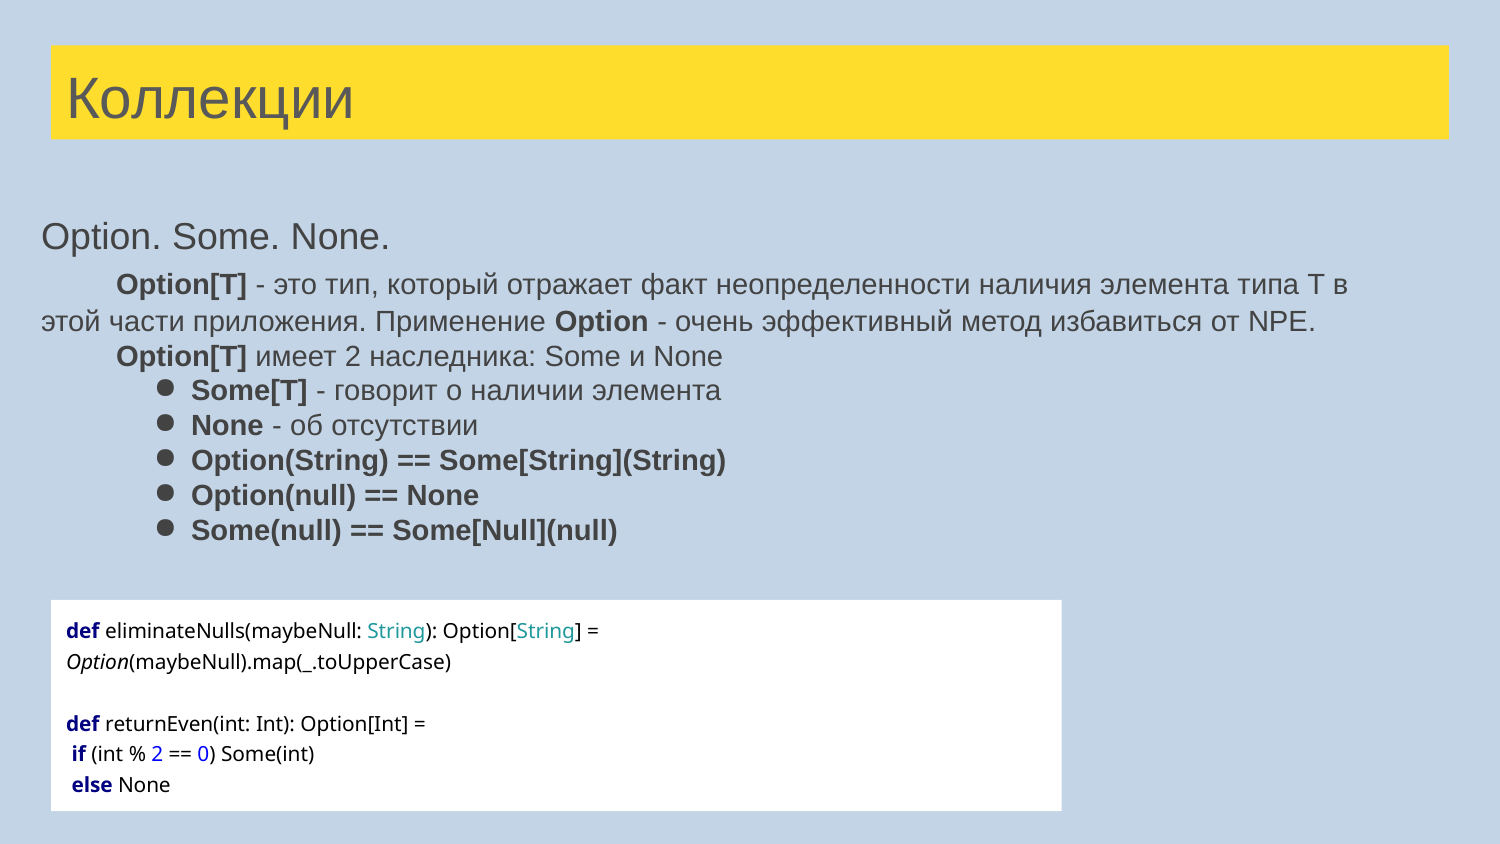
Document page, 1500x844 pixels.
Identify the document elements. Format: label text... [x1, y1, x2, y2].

title Коллекции [51, 45, 1449, 140]
text_box Option. Some. None. Option[T] - это тип, который отражает факт неопределенности наличия элемента типа T в этой части приложения. Применение Option - очень эффективный метод избавиться от NPE. Option[T] имеет 2 наследника: Some и None Some[T] - говорит о наличии элемента None - об отсутствии Option(String) == Some[String](String) Option(null) == None Some(null) == Some[Null](null) [26, 196, 1424, 582]
text_box def eliminateNulls(maybeNull: String): Option[String] = Option(maybeNull).map(_.toUpperCase) def returnEven(int: Int): Option[Int] = if (int % 2 == 0) Some(int) else None [51, 599, 1062, 812]
